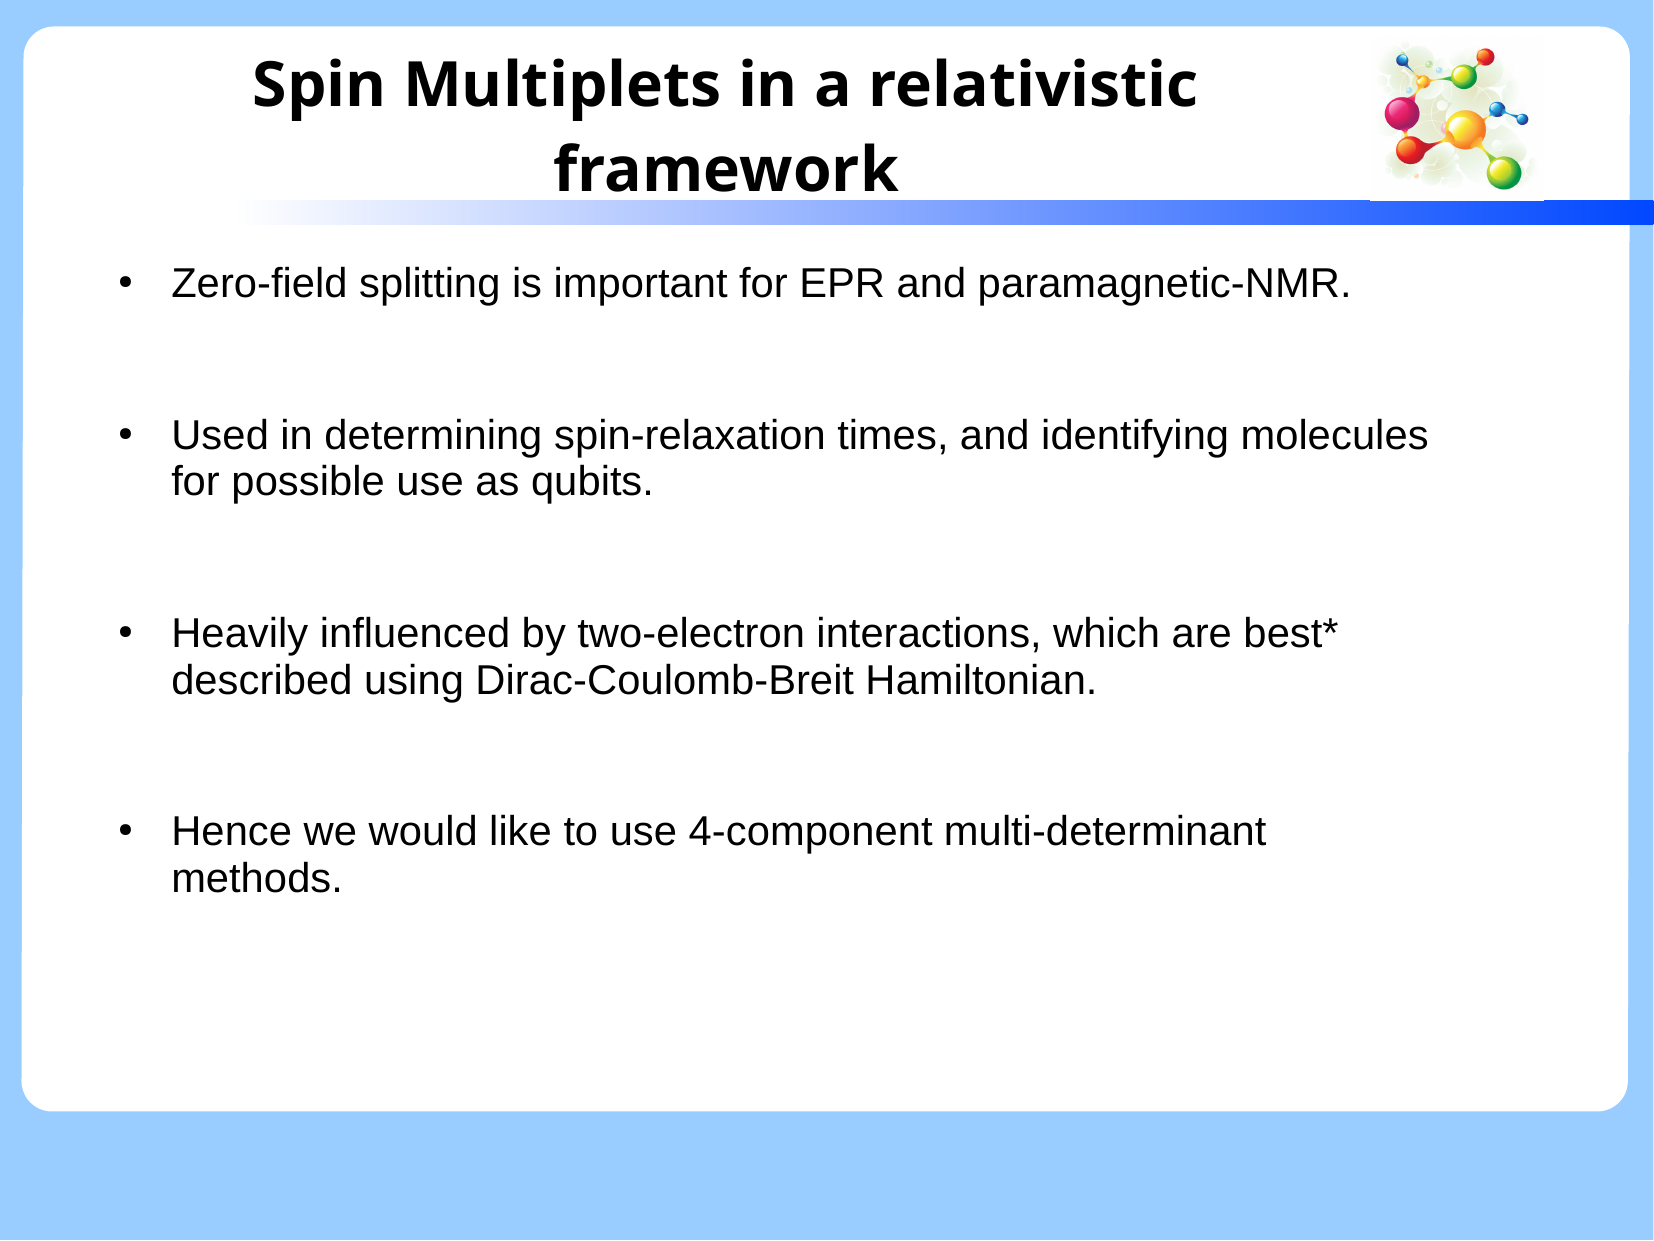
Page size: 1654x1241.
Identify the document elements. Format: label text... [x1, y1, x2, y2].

picture [1370, 35, 1544, 201]
list Zero-field splitting is important for EPR and paramagnetic-NMR. Used in determining spin-relaxation times, and identifying molecules for possible use as qubits. Heavily influenced by two-electron interactions, which are best* described using Dirac-Coulomb-Breit Hamiltonian. Hence we would like to use 4-component multi-determinant methods. [100, 259, 1435, 1096]
title Spin Multiplets in a relativistic framework [82, 49, 1370, 201]
